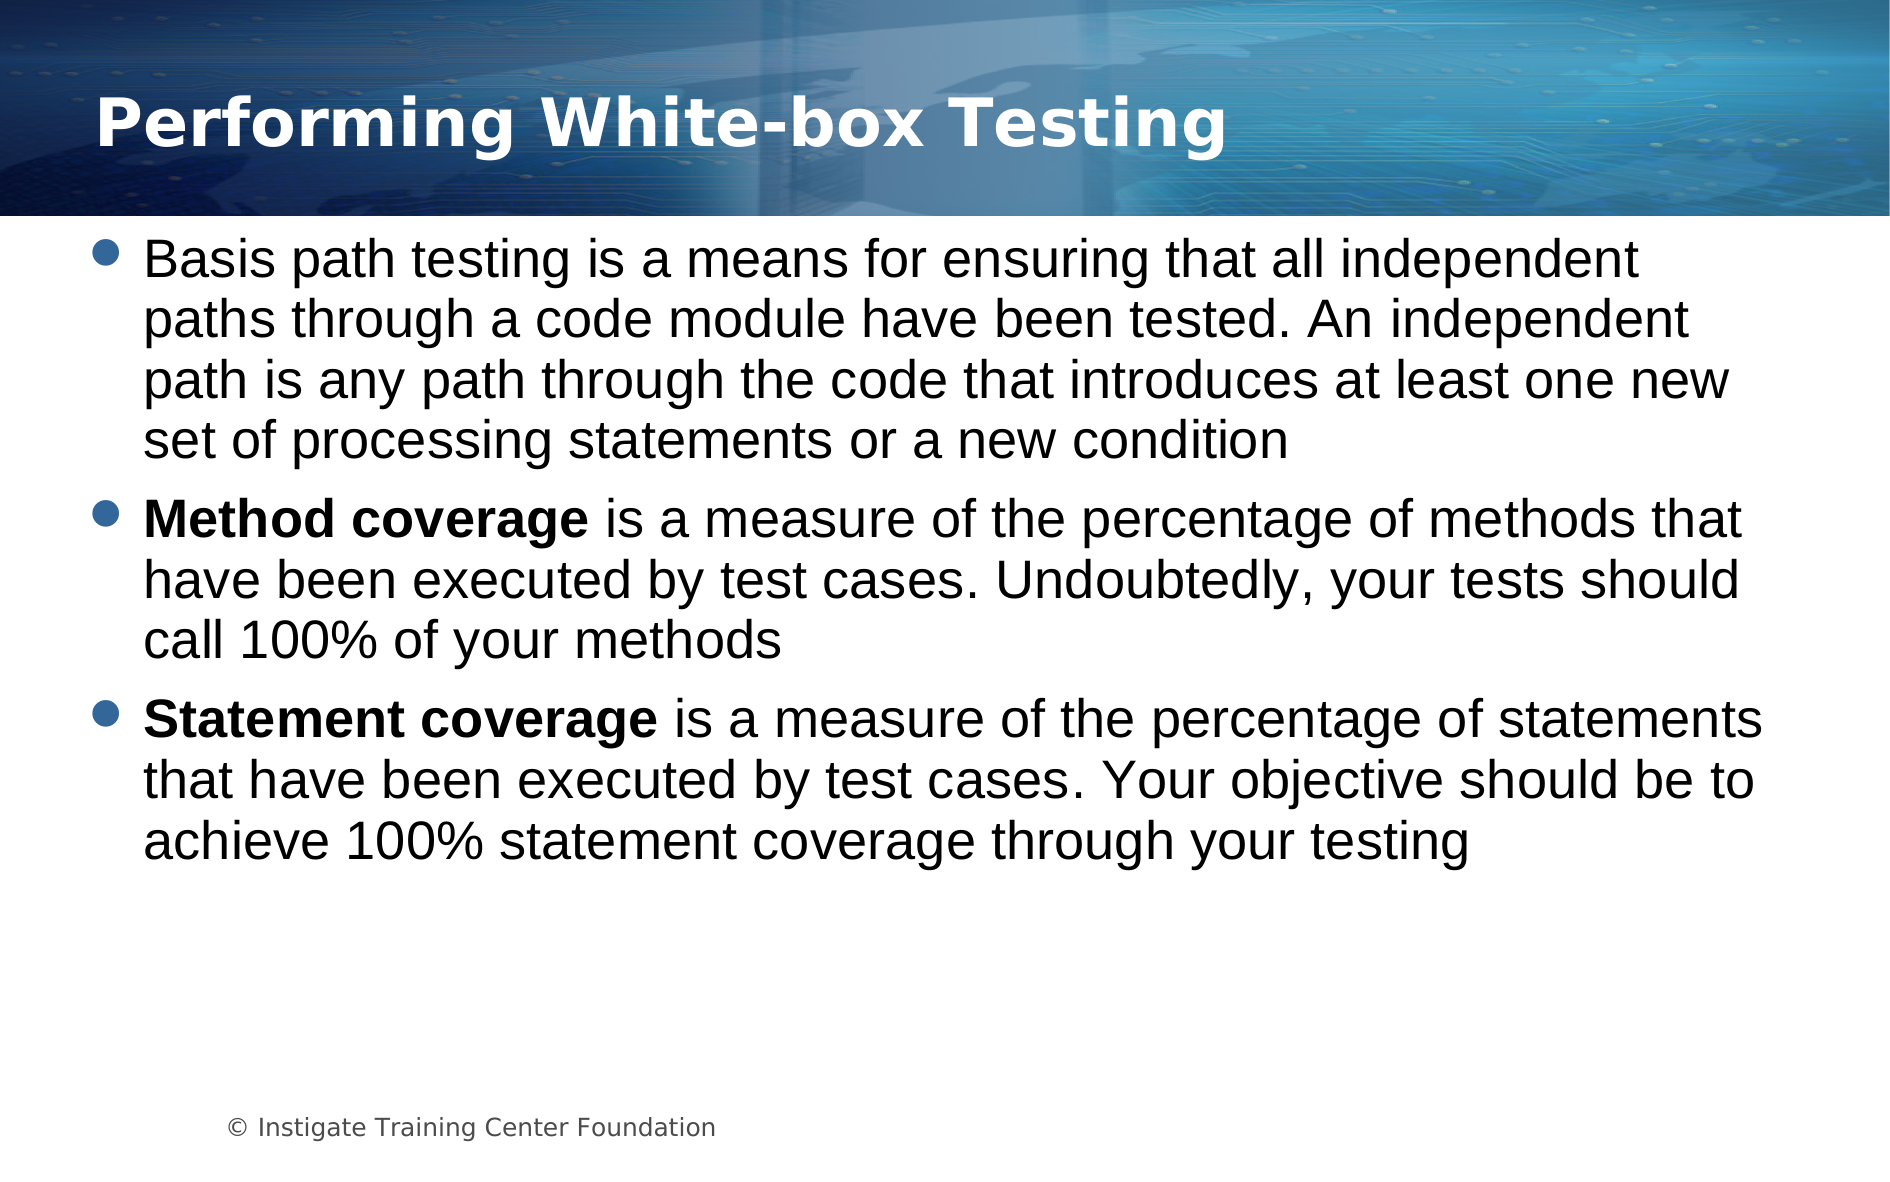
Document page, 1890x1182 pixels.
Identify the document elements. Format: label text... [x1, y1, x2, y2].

title Performing White-box Testing [94, 47, 1793, 217]
list Basis path testing is a means for ensuring that all independent paths through a code module have been tested. An independent path is any path through the code that introduces at least one new set of processing statements or a new condition Method coverage is a measure of the percentage of methods that have been executed by test cases. Undoubtedly, your tests should call 100% of your methods Statement coverage is a measure of the percentage of statements that have been executed by test cases. Your objective should be to achieve 100% statement coverage through your testing [88, 228, 1788, 914]
picture [0, 0, 1890, 216]
